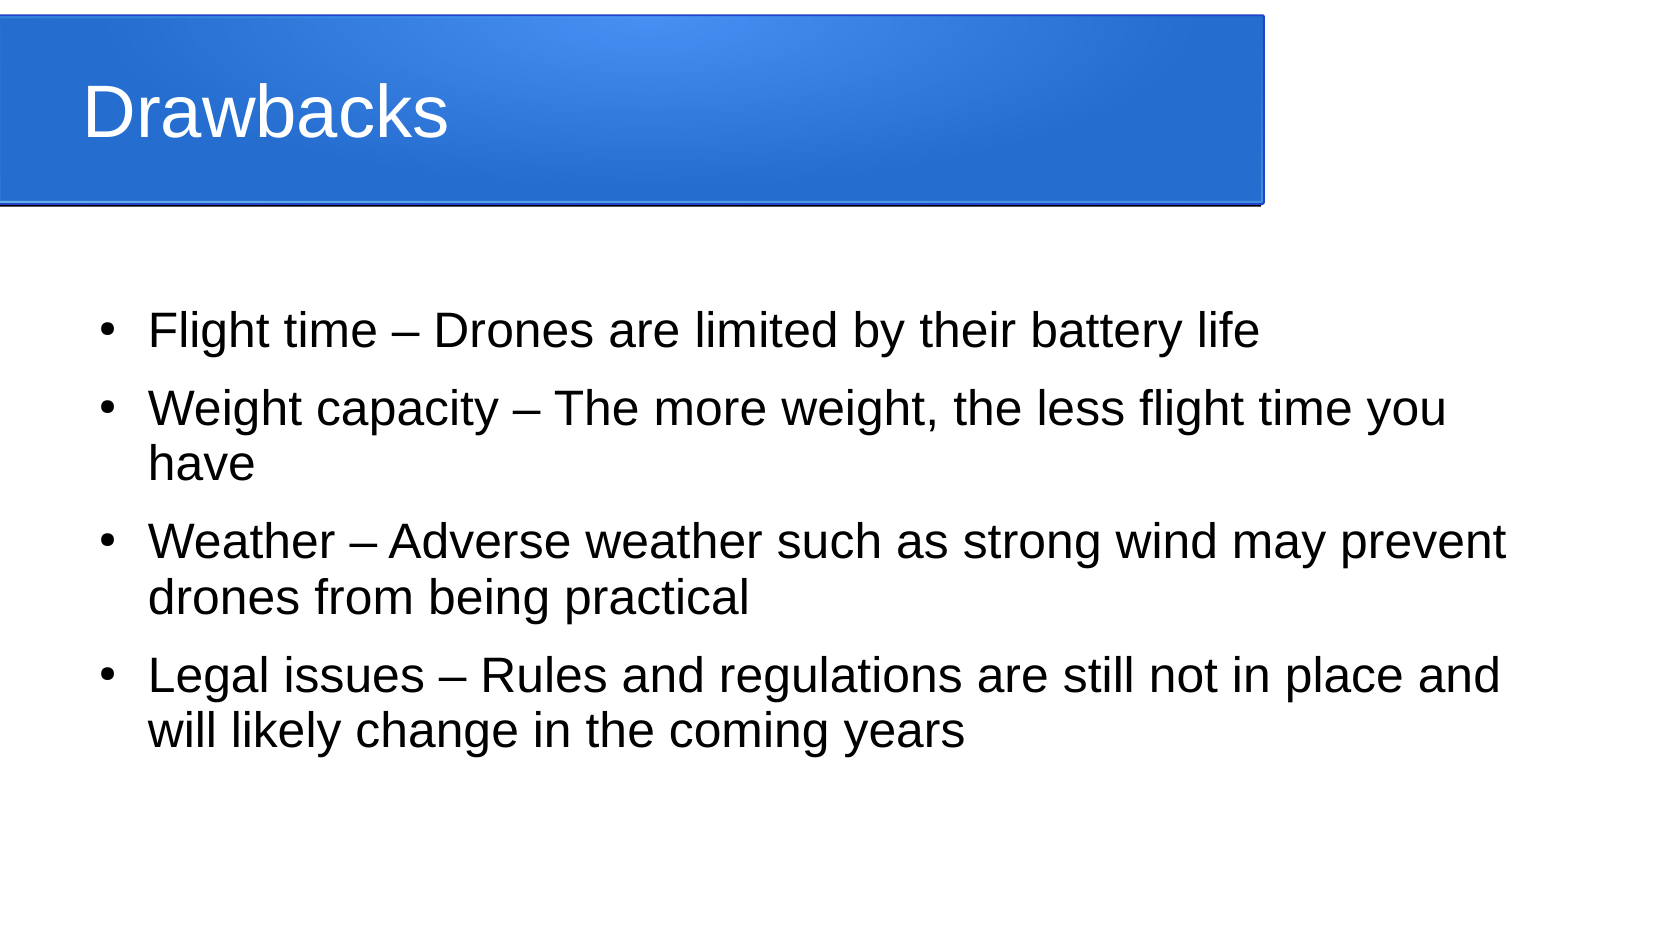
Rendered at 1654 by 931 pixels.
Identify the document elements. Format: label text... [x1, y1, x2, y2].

list Flight time – Drones are limited by their battery life Weight capacity – The more weight, the less flight time you have Weather – Adverse weather such as strong wind may prevent drones from being practical Legal issues – Rules and regulations are still not in place and will likely change in the coming years [82, 224, 1571, 764]
title Drawbacks [82, 35, 1235, 189]
